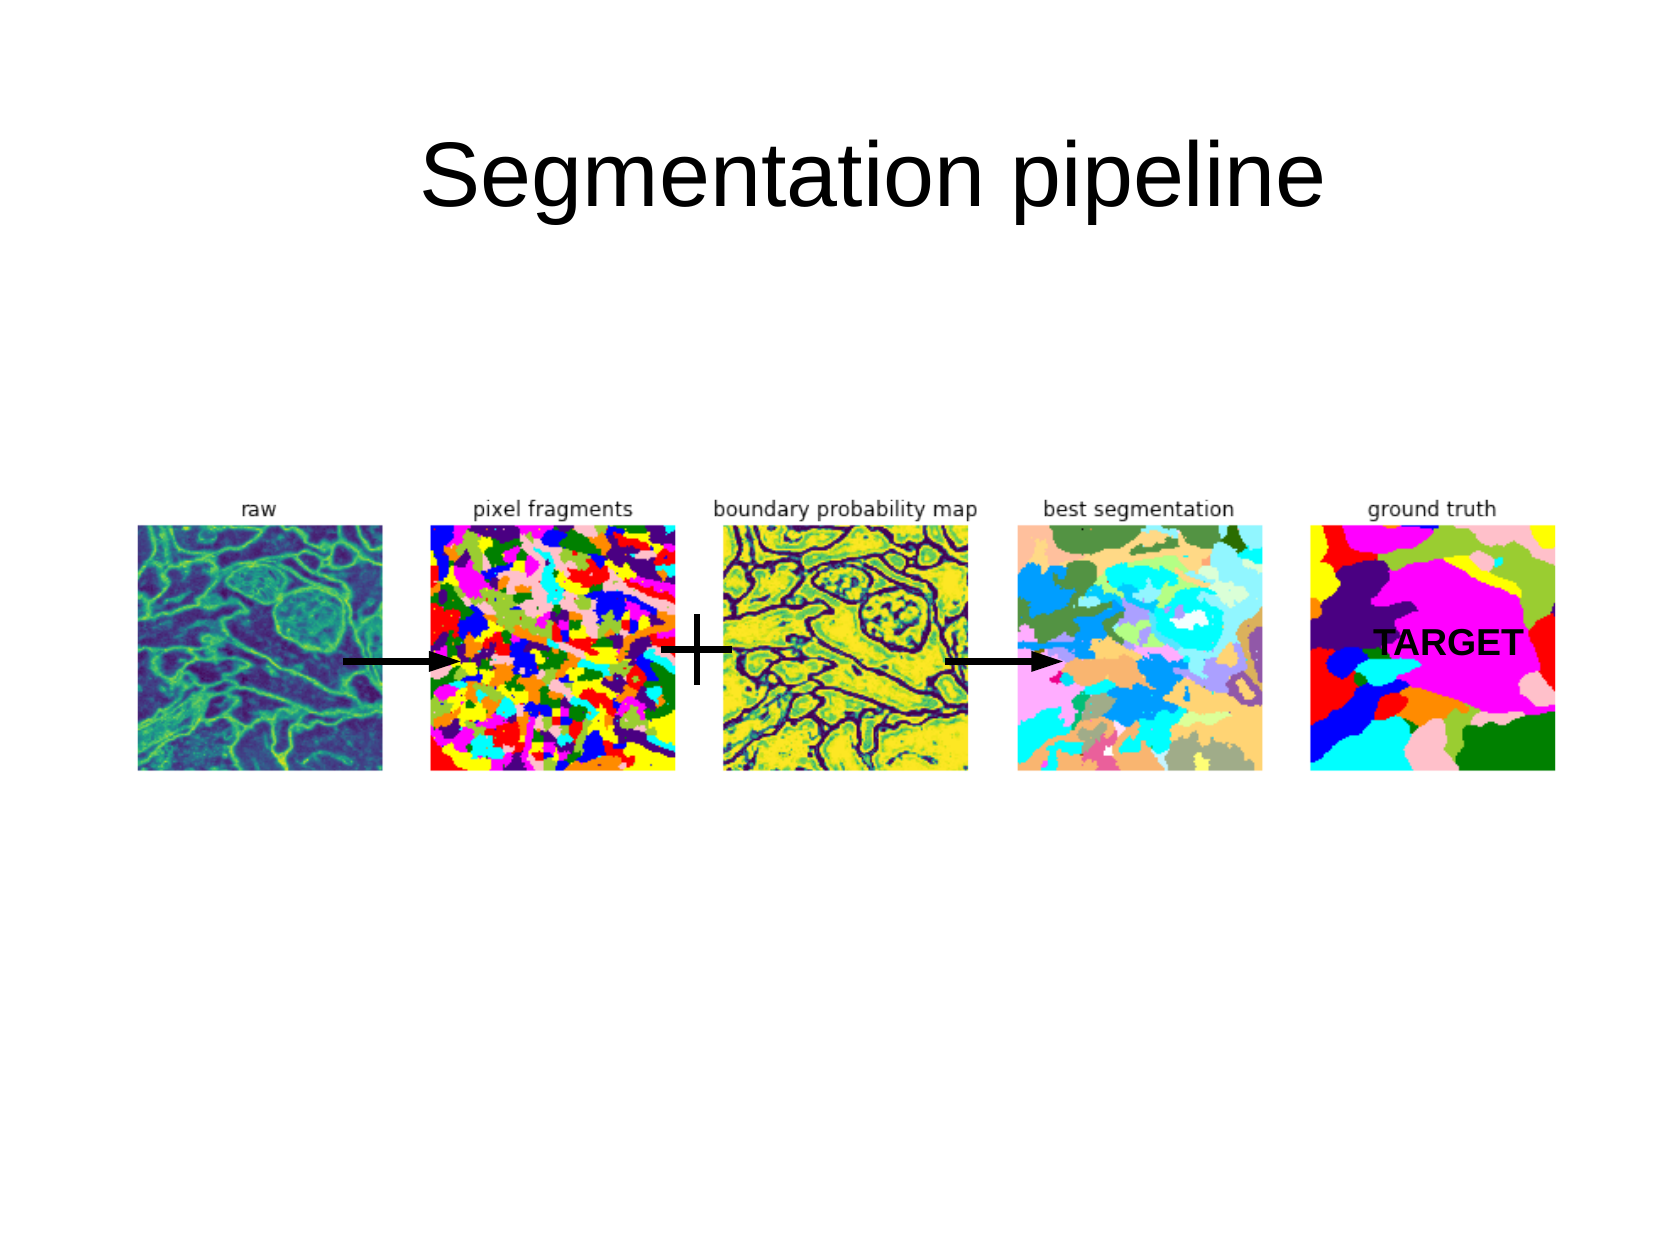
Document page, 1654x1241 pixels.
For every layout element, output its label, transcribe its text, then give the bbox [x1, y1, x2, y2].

text_box TARGET [1358, 614, 1619, 713]
title Segmentation pipeline [129, 70, 1619, 278]
picture [82, 488, 1571, 812]
